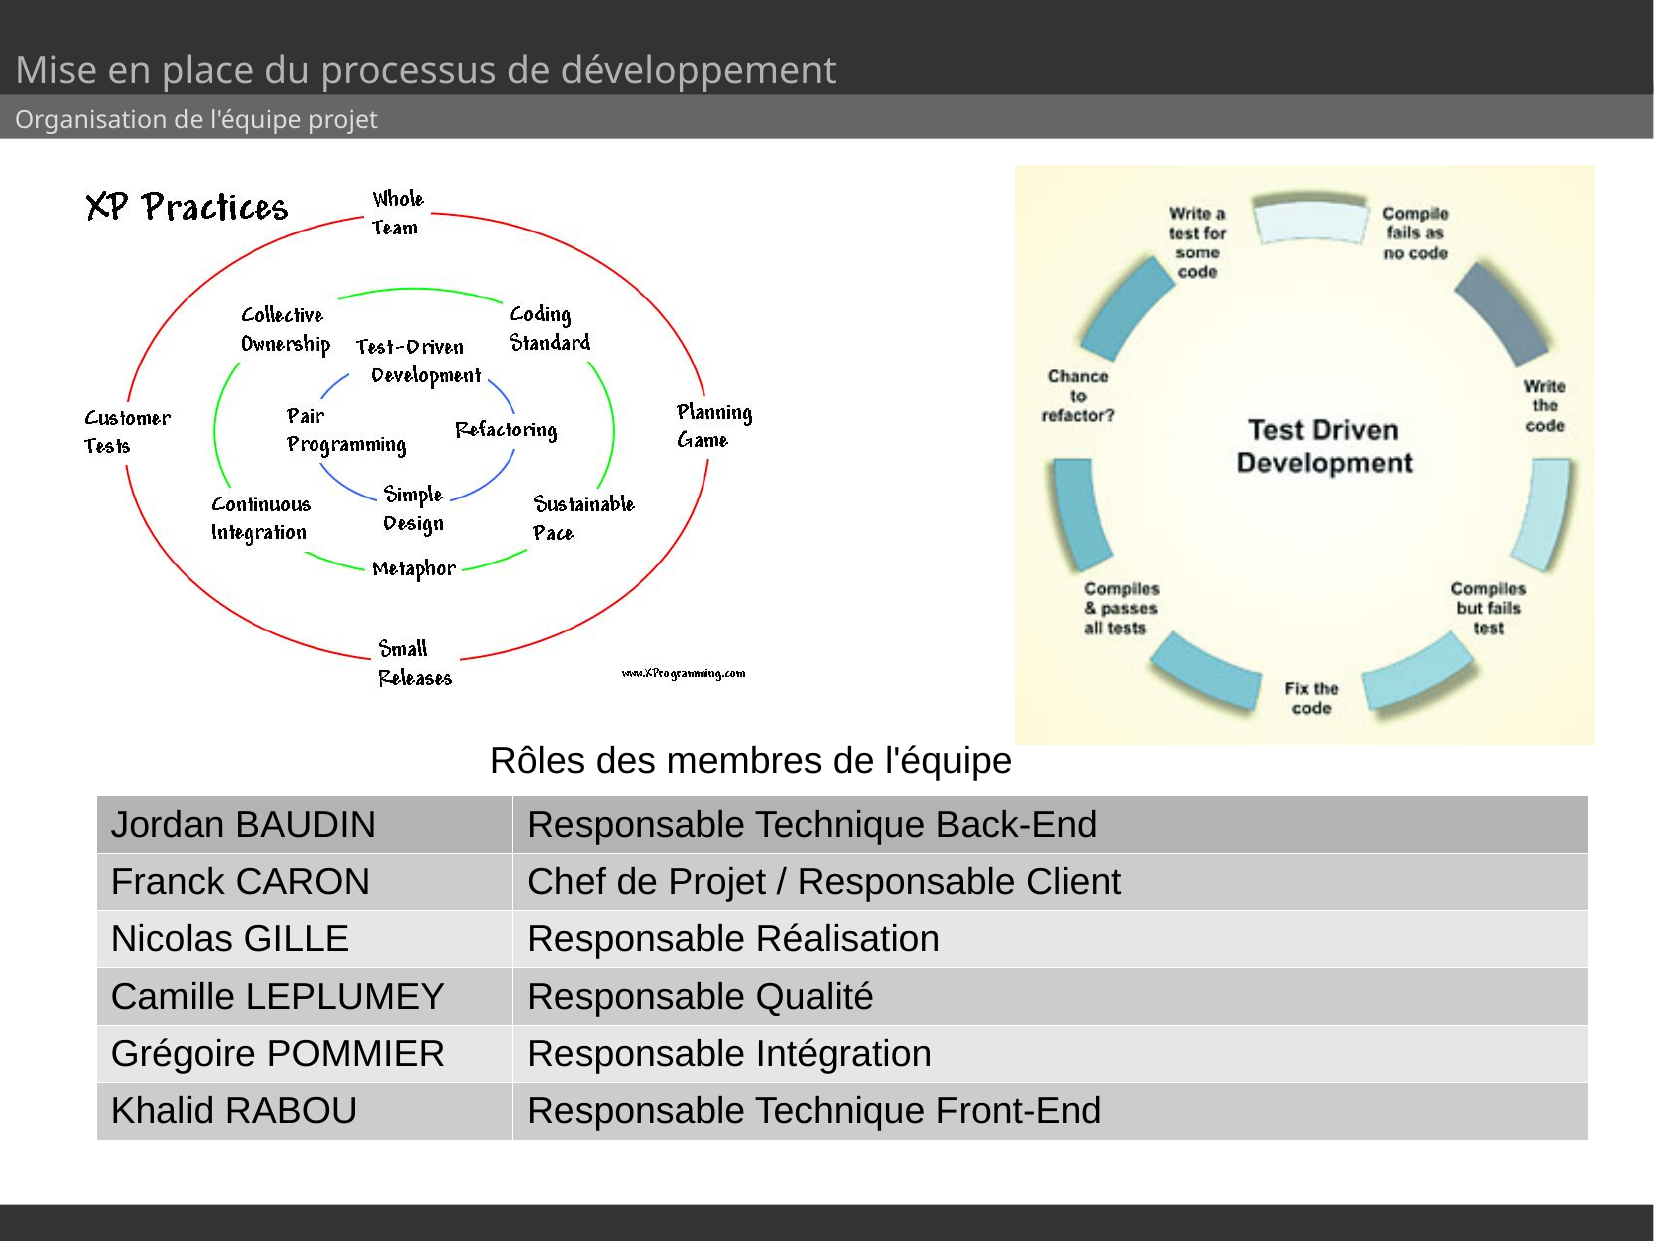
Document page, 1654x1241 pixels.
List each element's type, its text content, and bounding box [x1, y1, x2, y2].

table_header Responsable Technique Back-End [513, 796, 1588, 853]
text_box Organisation de l'équipe projet [0, 94, 1654, 139]
table_cell Responsable Réalisation [513, 911, 1588, 967]
text_box Mise en place du processus de développement [0, 35, 934, 94]
table_cell Khalid RABOU [97, 1083, 512, 1140]
text_box [0, 1204, 1654, 1241]
picture [1015, 165, 1595, 745]
table_cell Responsable Intégration [513, 1026, 1588, 1082]
table_cell Franck CARON [97, 854, 512, 910]
picture [59, 165, 768, 697]
table_cell Grégoire POMMIER [97, 1026, 512, 1082]
table_cell Responsable Technique Front-End [513, 1083, 1588, 1140]
table_header Jordan BAUDIN [97, 796, 512, 853]
table_cell Camille LEPLUMEY [97, 968, 512, 1025]
text_box [0, 0, 1654, 94]
table_cell Chef de Projet / Responsable Client [513, 854, 1588, 910]
text_box Rôles des membres de l'équipe [475, 732, 1028, 790]
table_cell Nicolas GILLE [97, 911, 512, 967]
table_cell Responsable Qualité [513, 968, 1588, 1025]
